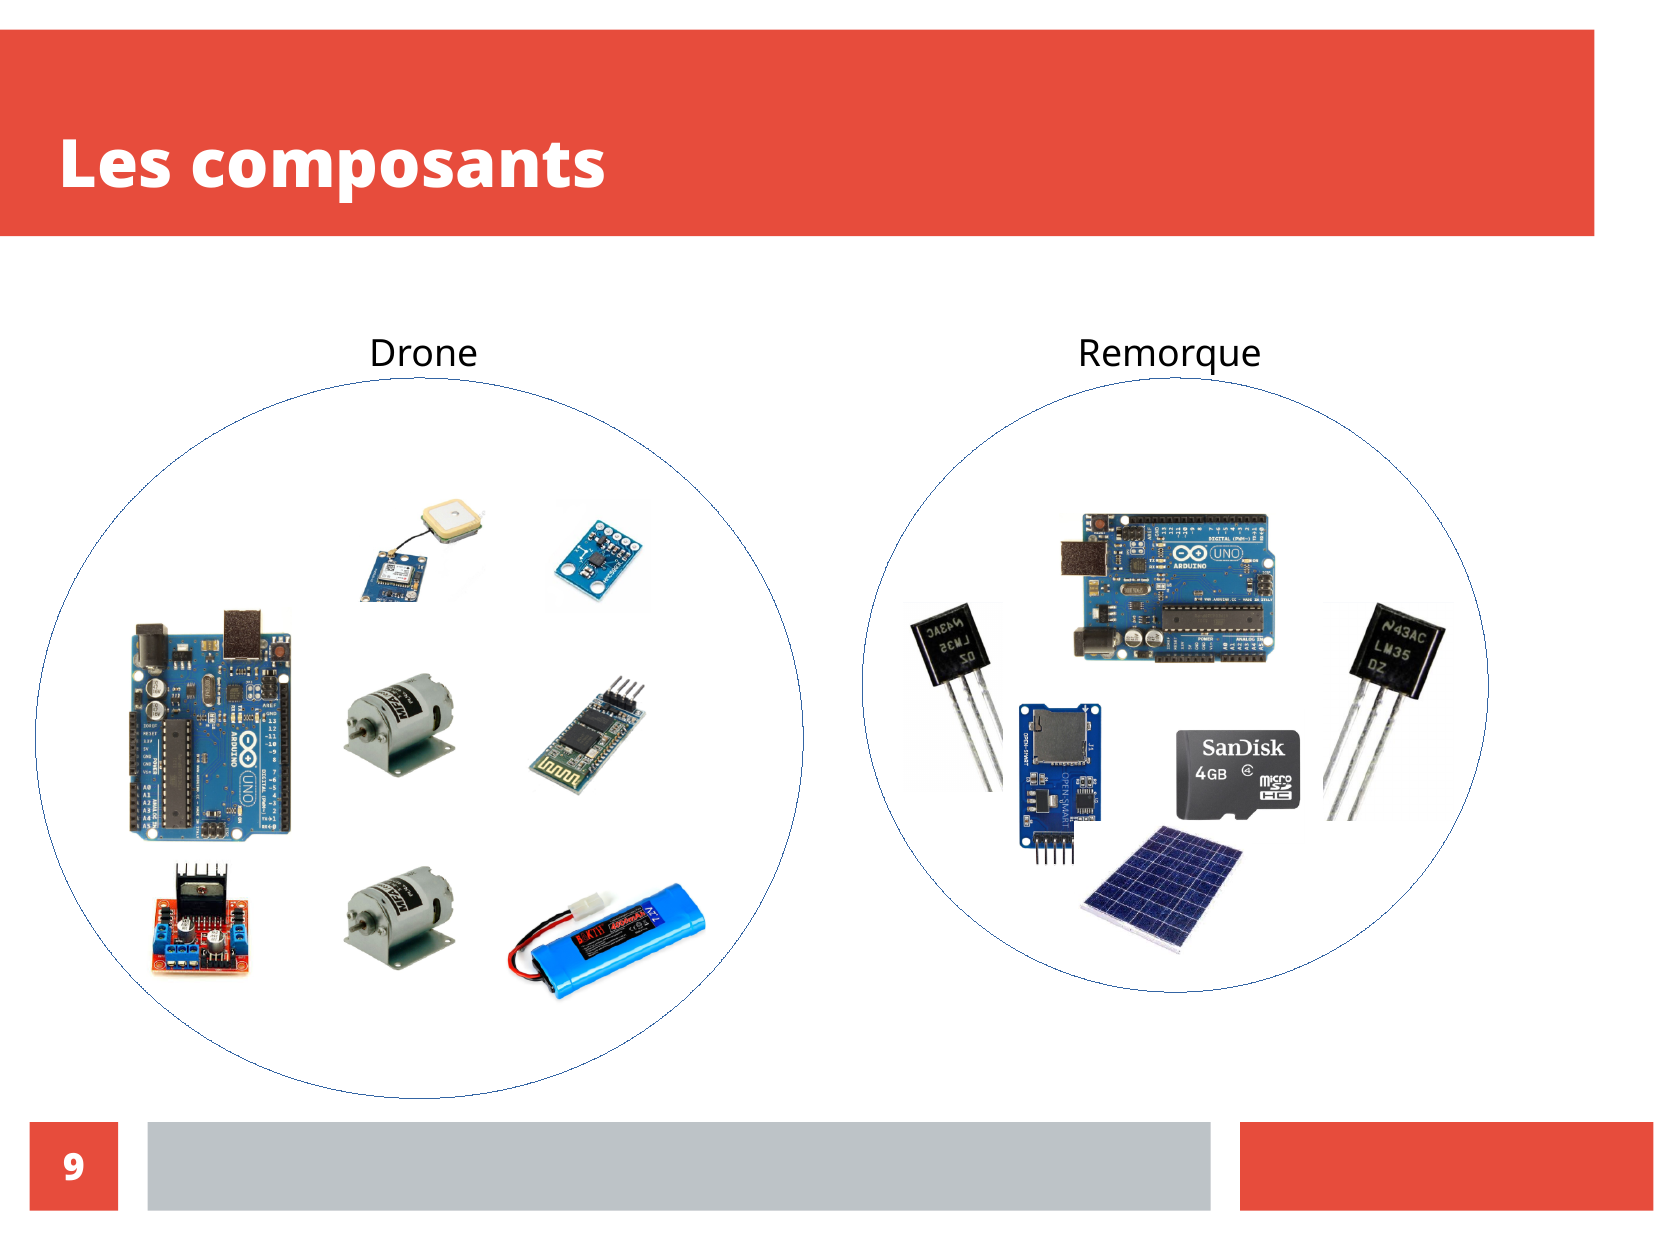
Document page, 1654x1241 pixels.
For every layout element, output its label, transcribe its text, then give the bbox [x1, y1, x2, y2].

picture [903, 506, 1454, 957]
text_box Drone [354, 318, 697, 382]
picture [118, 477, 662, 995]
picture [493, 858, 721, 1040]
title Les composants [59, 59, 1595, 207]
text_box Remorque [1062, 318, 1406, 382]
